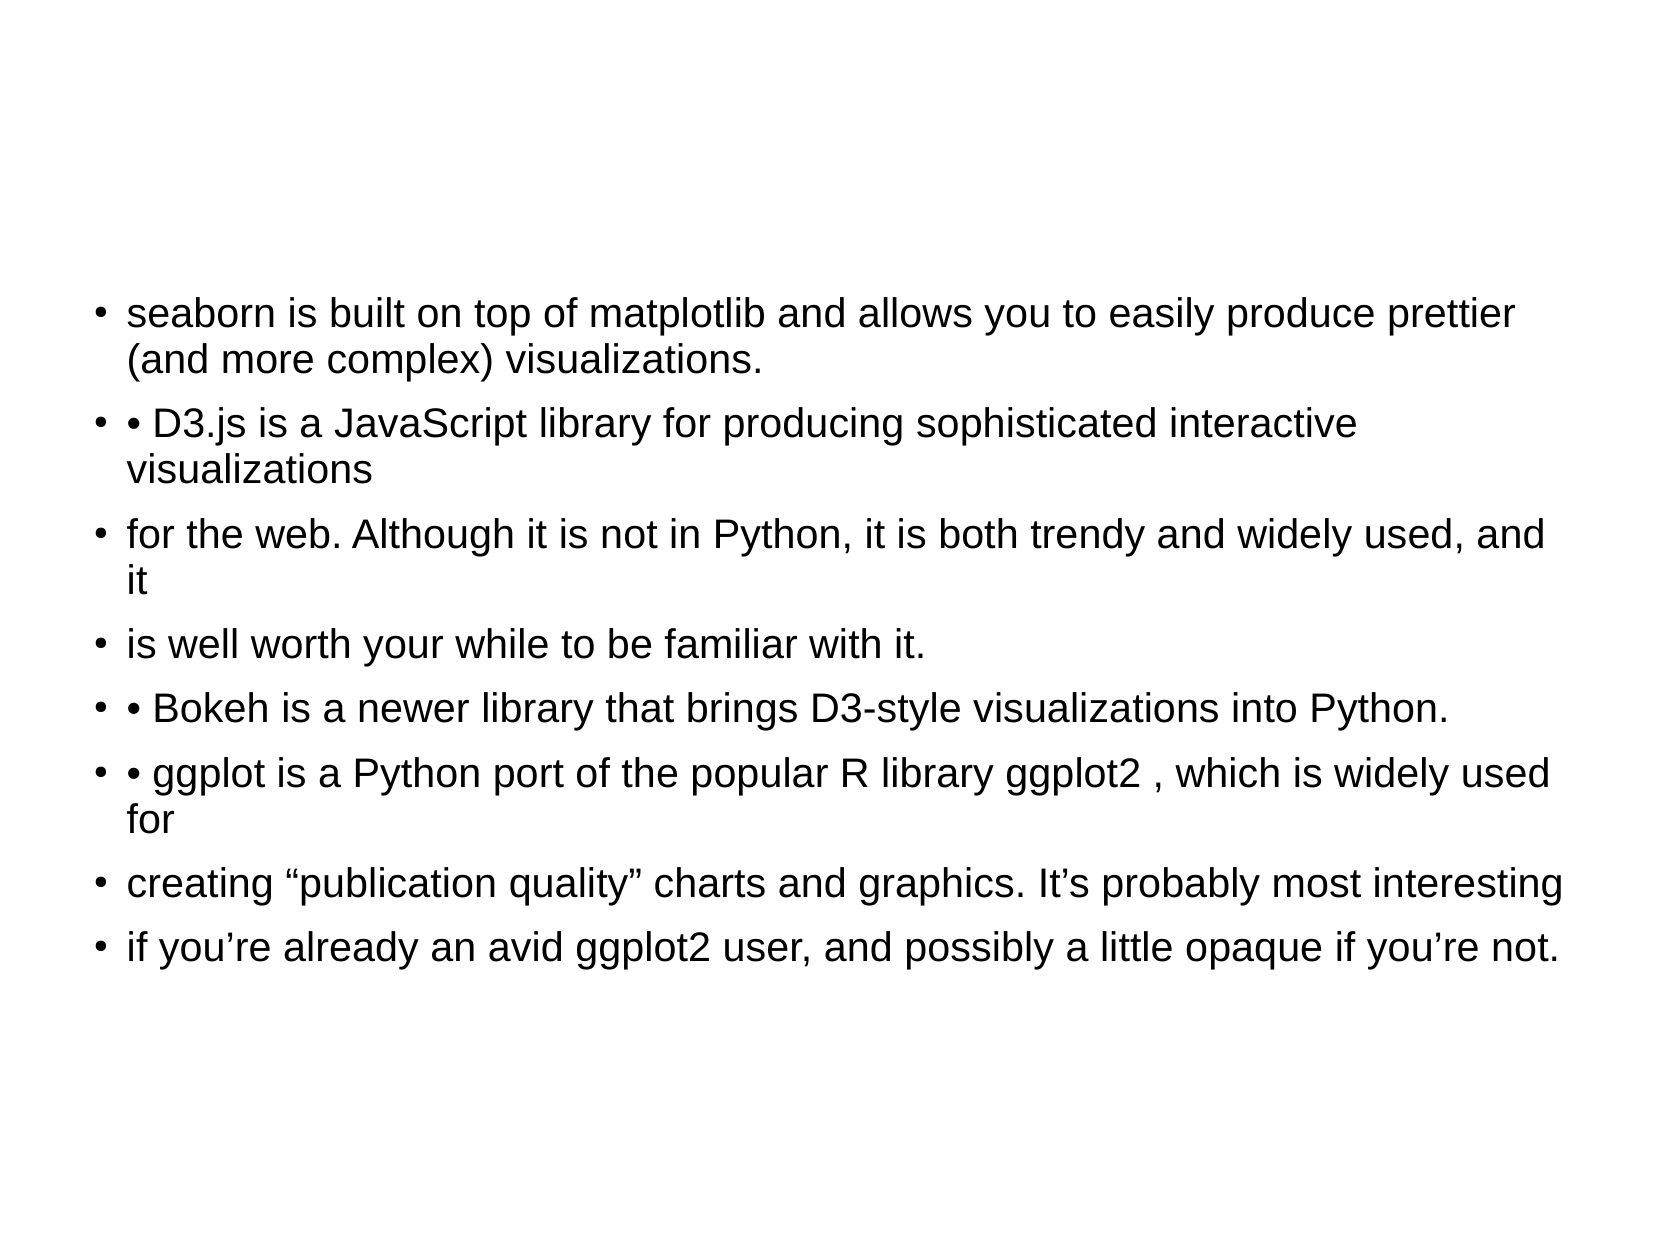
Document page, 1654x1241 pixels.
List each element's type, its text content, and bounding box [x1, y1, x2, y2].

list seaborn is built on top of matplotlib and allows you to easily produce prettier (and more complex) visualizations. • D3.js is a JavaScript library for producing sophisticated interactive visualizations for the web. Although it is not in Python, it is both trendy and widely used, and it is well worth your while to be familiar with it. • Bokeh is a newer library that brings D3-style visualizations into Python. • ggplot is a Python port of the popular R library ggplot2 , which is widely used for creating “publication quality” charts and graphics. It’s probably most interesting if you’re already an avid ggplot2 user, and possibly a little opaque if you’re not. [82, 290, 1571, 1010]
